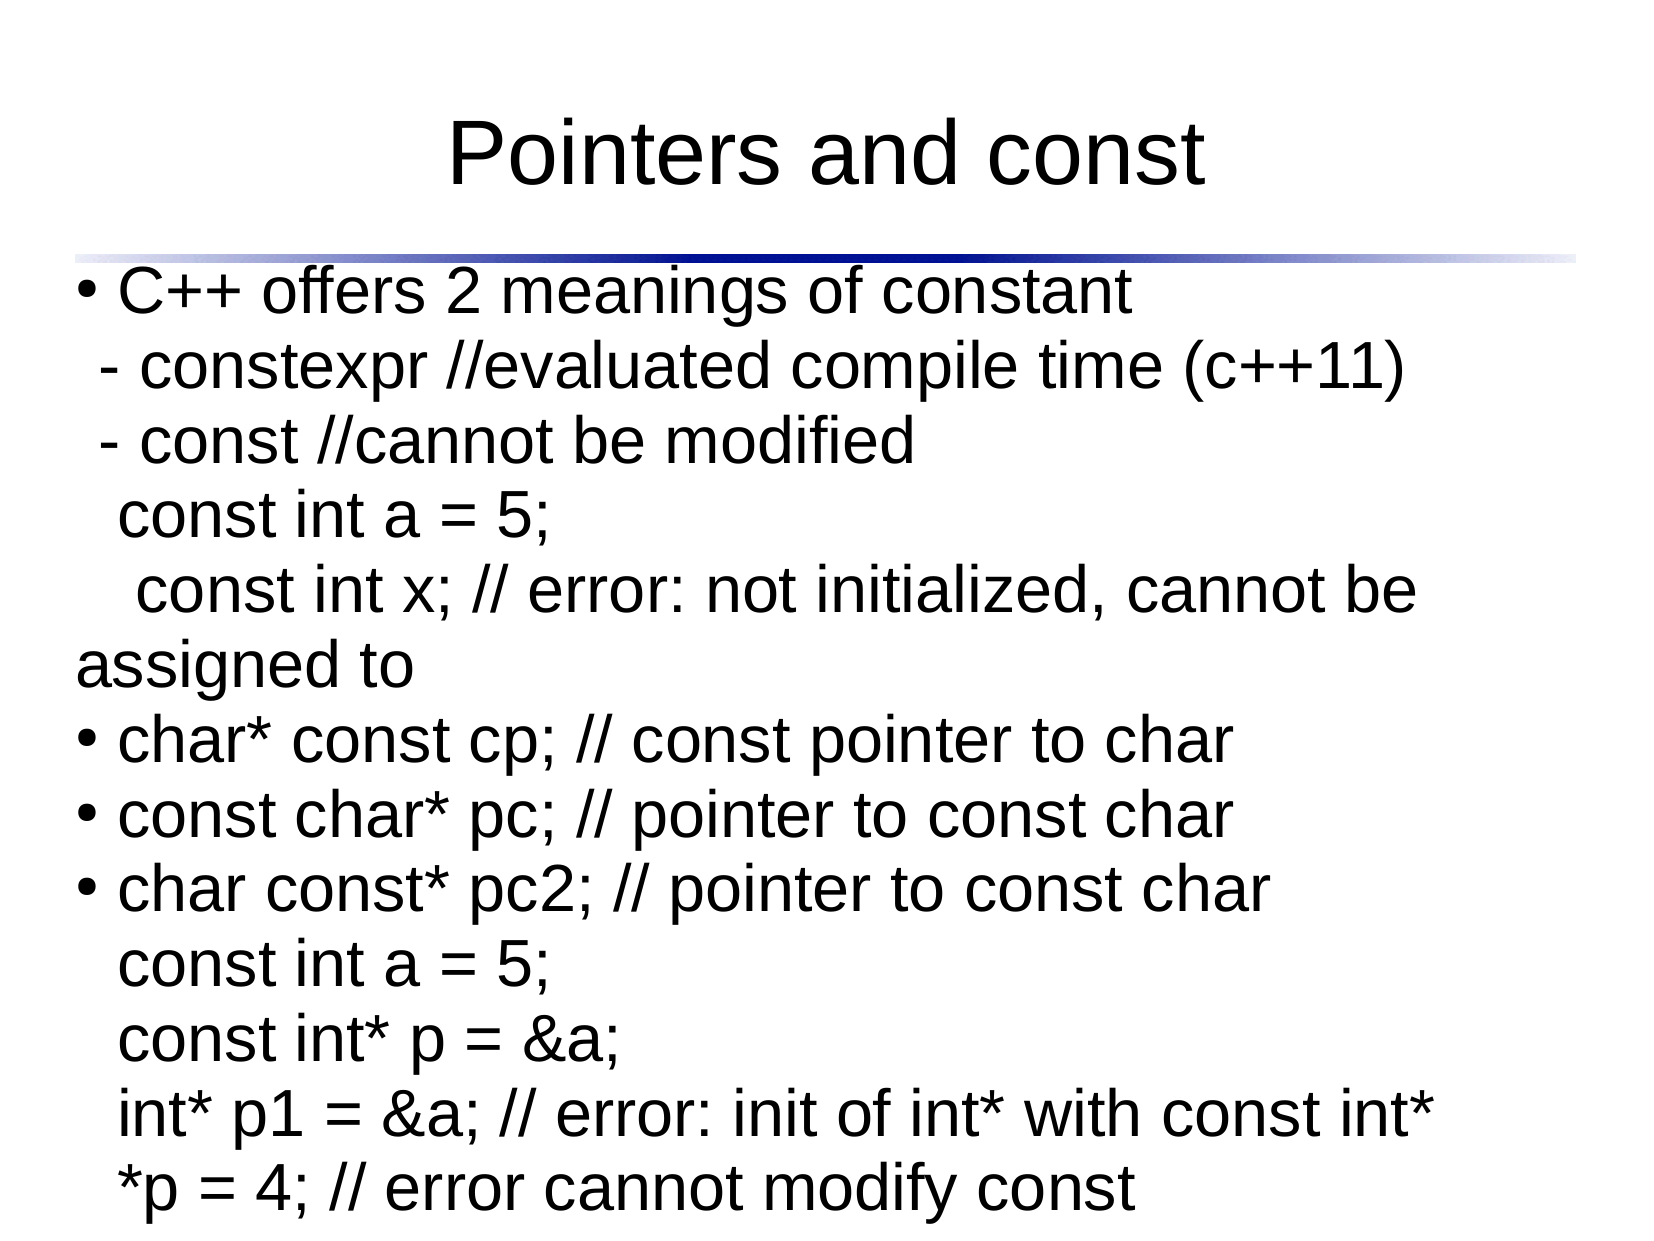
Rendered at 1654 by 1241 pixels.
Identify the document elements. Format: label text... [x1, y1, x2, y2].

title Pointers and const [82, 65, 1571, 241]
subtitle C++ offers 2 meanings of constant - constexpr //evaluated compile time (c++11) - const //cannot be modified const int a = 5; const int x; // error: not initialized, cannot be assigned to char* const cp; // const pointer to char const char* pc; // pointer to const char char const* pc2; // pointer to const char const int a = 5; const int* p = &a; int* p1 = &a; // error: init of int* with const int* *p = 4; // error cannot modify const [75, 263, 1564, 1226]
picture [75, 254, 1576, 263]
